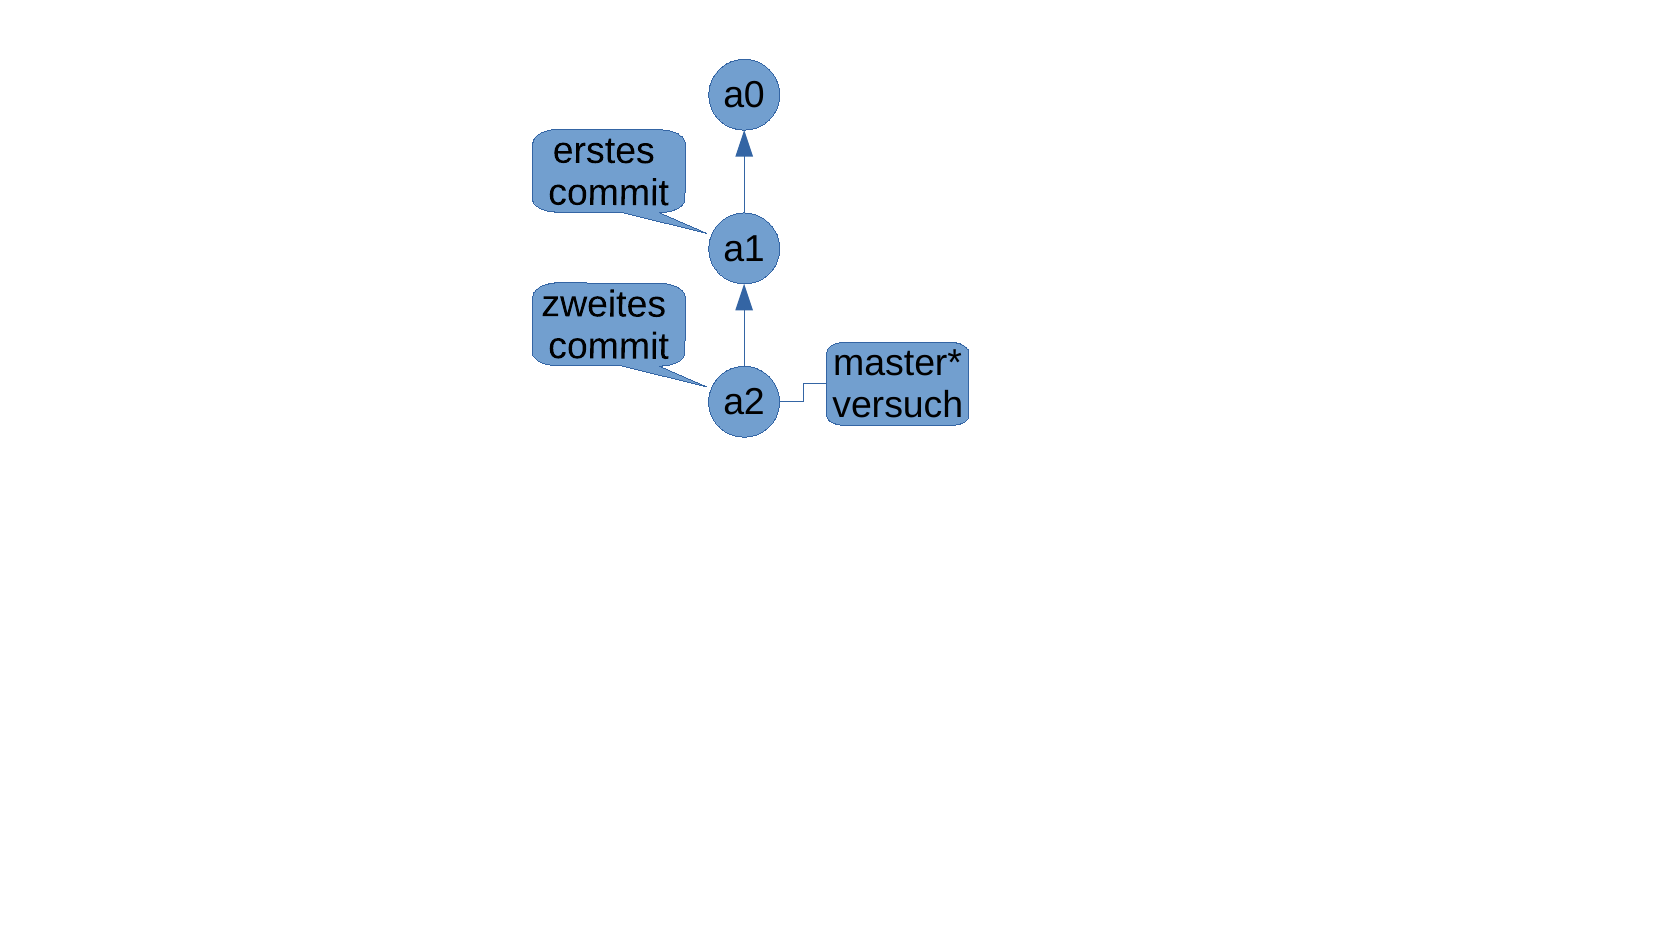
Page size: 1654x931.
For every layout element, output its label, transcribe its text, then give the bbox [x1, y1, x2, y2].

text_box a2 [708, 366, 780, 438]
text_box zweites commit [532, 282, 707, 387]
text_box erstes commit [532, 129, 707, 234]
text_box master* versuch [826, 342, 969, 426]
text_box a0 [708, 59, 780, 131]
text_box a1 [708, 212, 780, 284]
